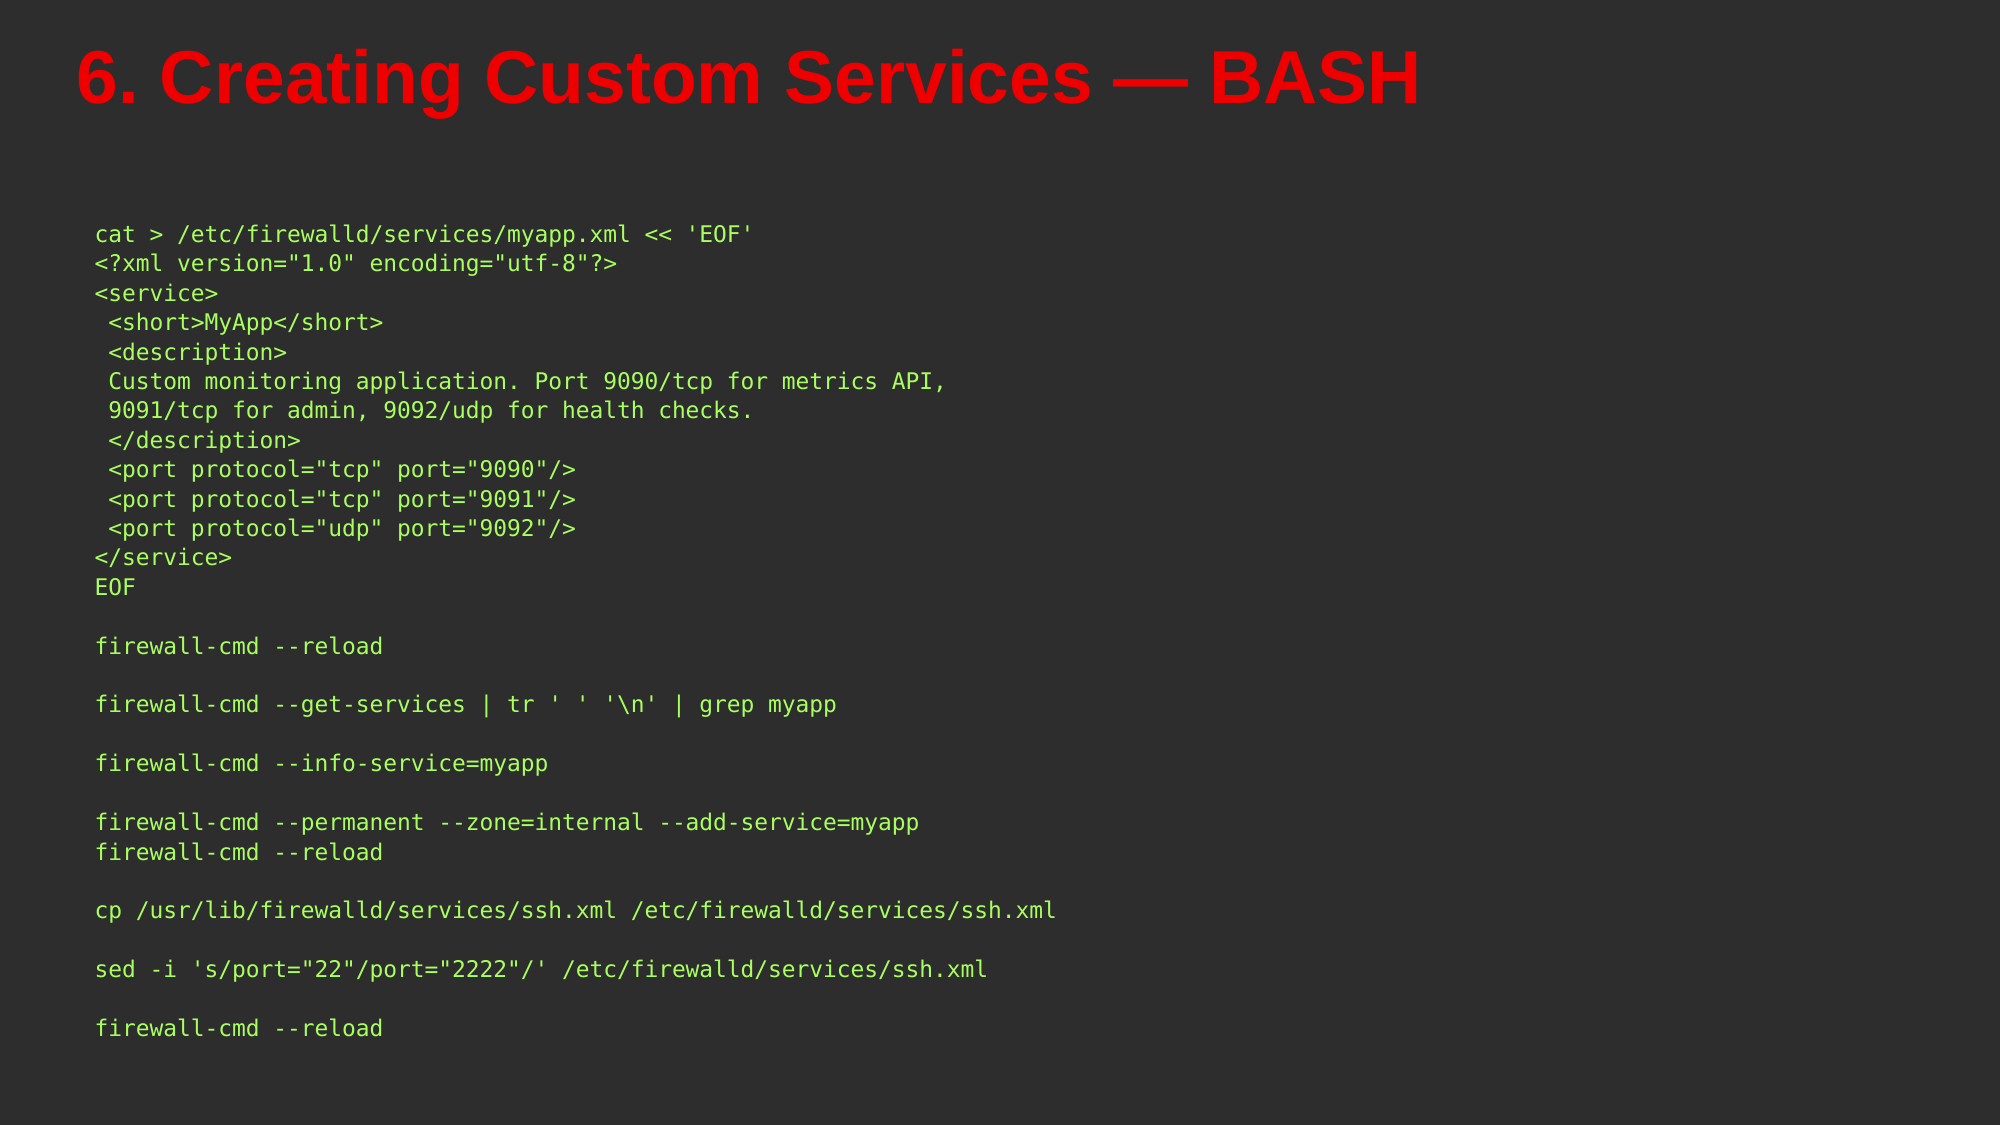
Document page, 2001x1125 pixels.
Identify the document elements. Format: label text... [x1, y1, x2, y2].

text_box cat > /etc/firewalld/services/myapp.xml << 'EOF' <?xml version="1.0" encoding="utf-8"?> <service> <short>MyApp</short> <description> Custom monitoring application. Port 9090/tcp for metrics API, 9091/tcp for admin, 9092/udp for health checks. </description> <port protocol="tcp" port="9090"/> <port protocol="tcp" port="9091"/> <port protocol="udp" port="9092"/> </service> EOF firewall-cmd --reload firewall-cmd --get-services | tr ' ' '\n' | grep myapp firewall-cmd --info-service=myapp firewall-cmd --permanent --zone=internal --add-service=myapp firewall-cmd --reload cp /usr/lib/firewalld/services/ssh.xml /etc/firewalld/services/ssh.xml sed -i 's/port="22"/port="2222"/' /etc/firewalld/services/ssh.xml firewall-cmd --reload [59, 194, 1942, 1093]
text_box 6. Creating Custom Services — BASH [59, 23, 1942, 178]
